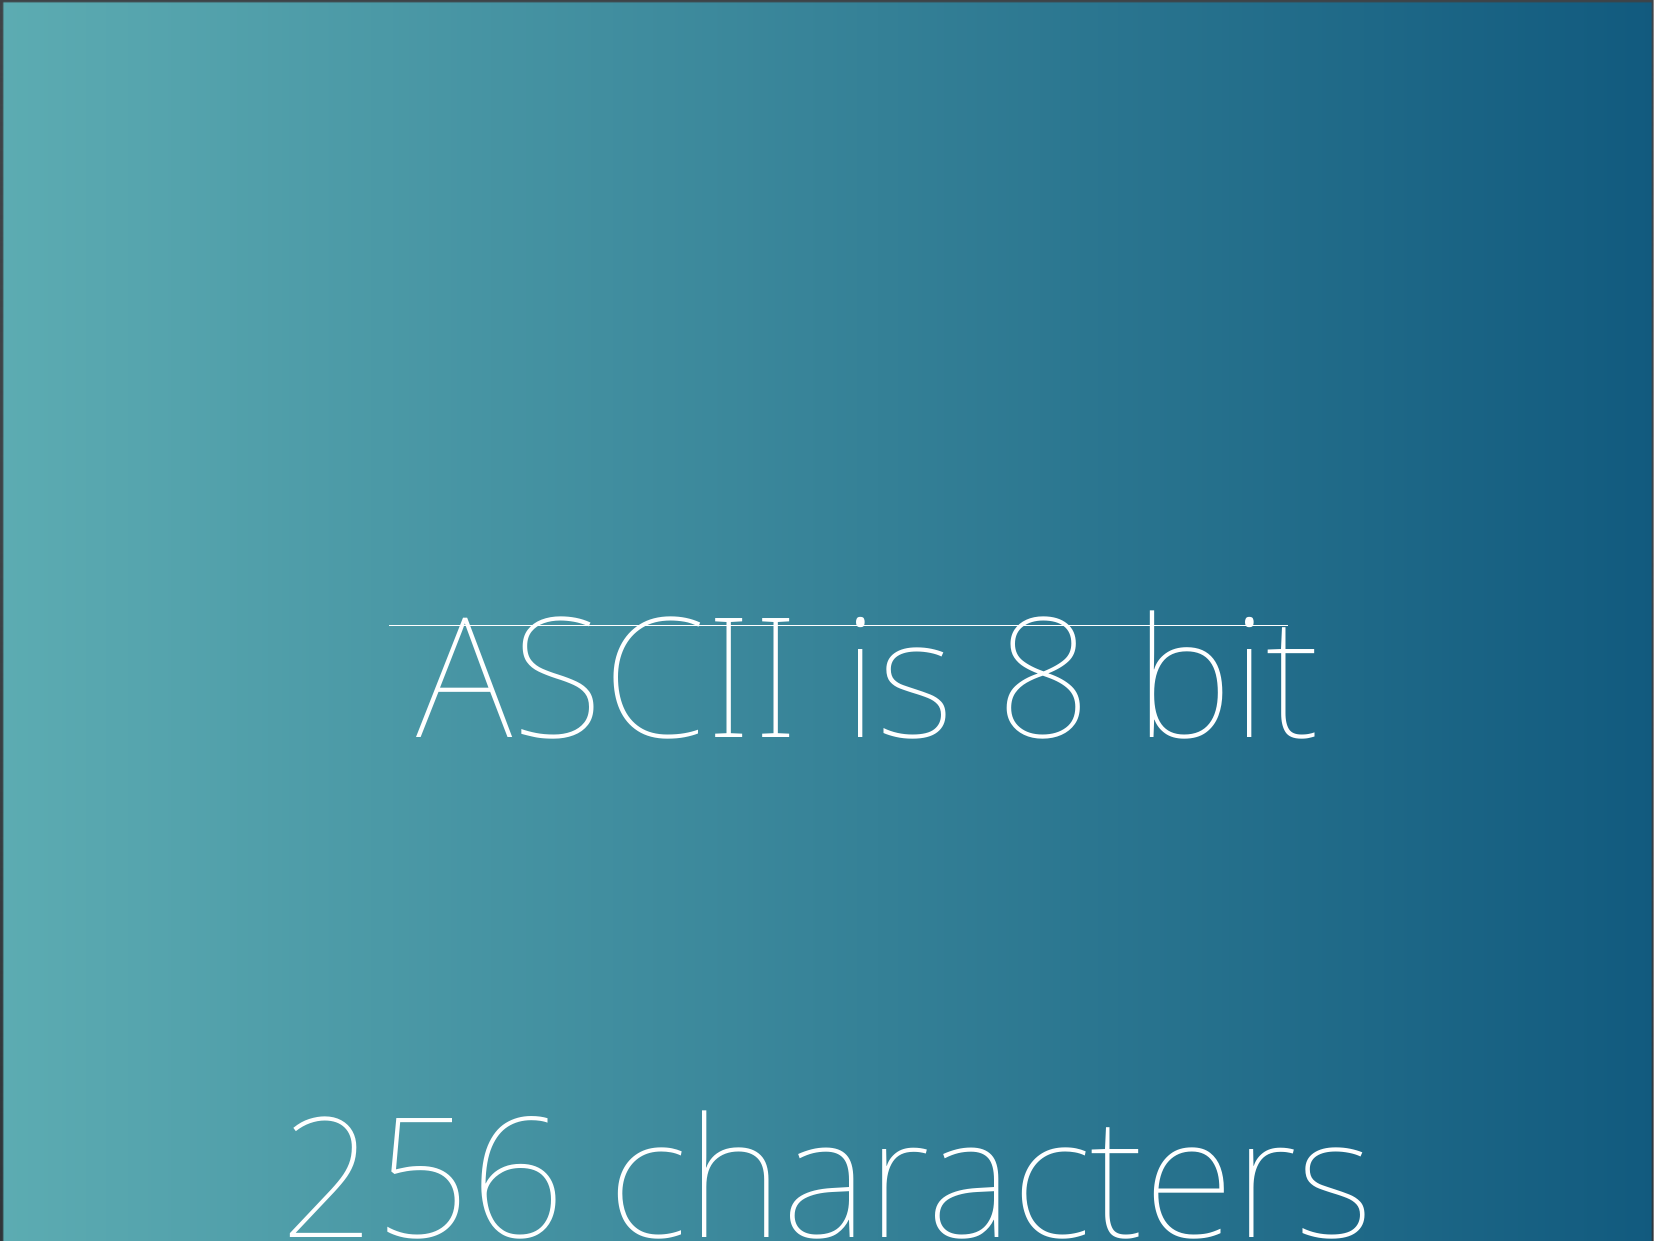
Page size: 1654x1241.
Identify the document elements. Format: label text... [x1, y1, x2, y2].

subtitle ASCII is 8 bit 256 characters [82, 267, 1571, 973]
picture [0, 0, 1654, 1241]
